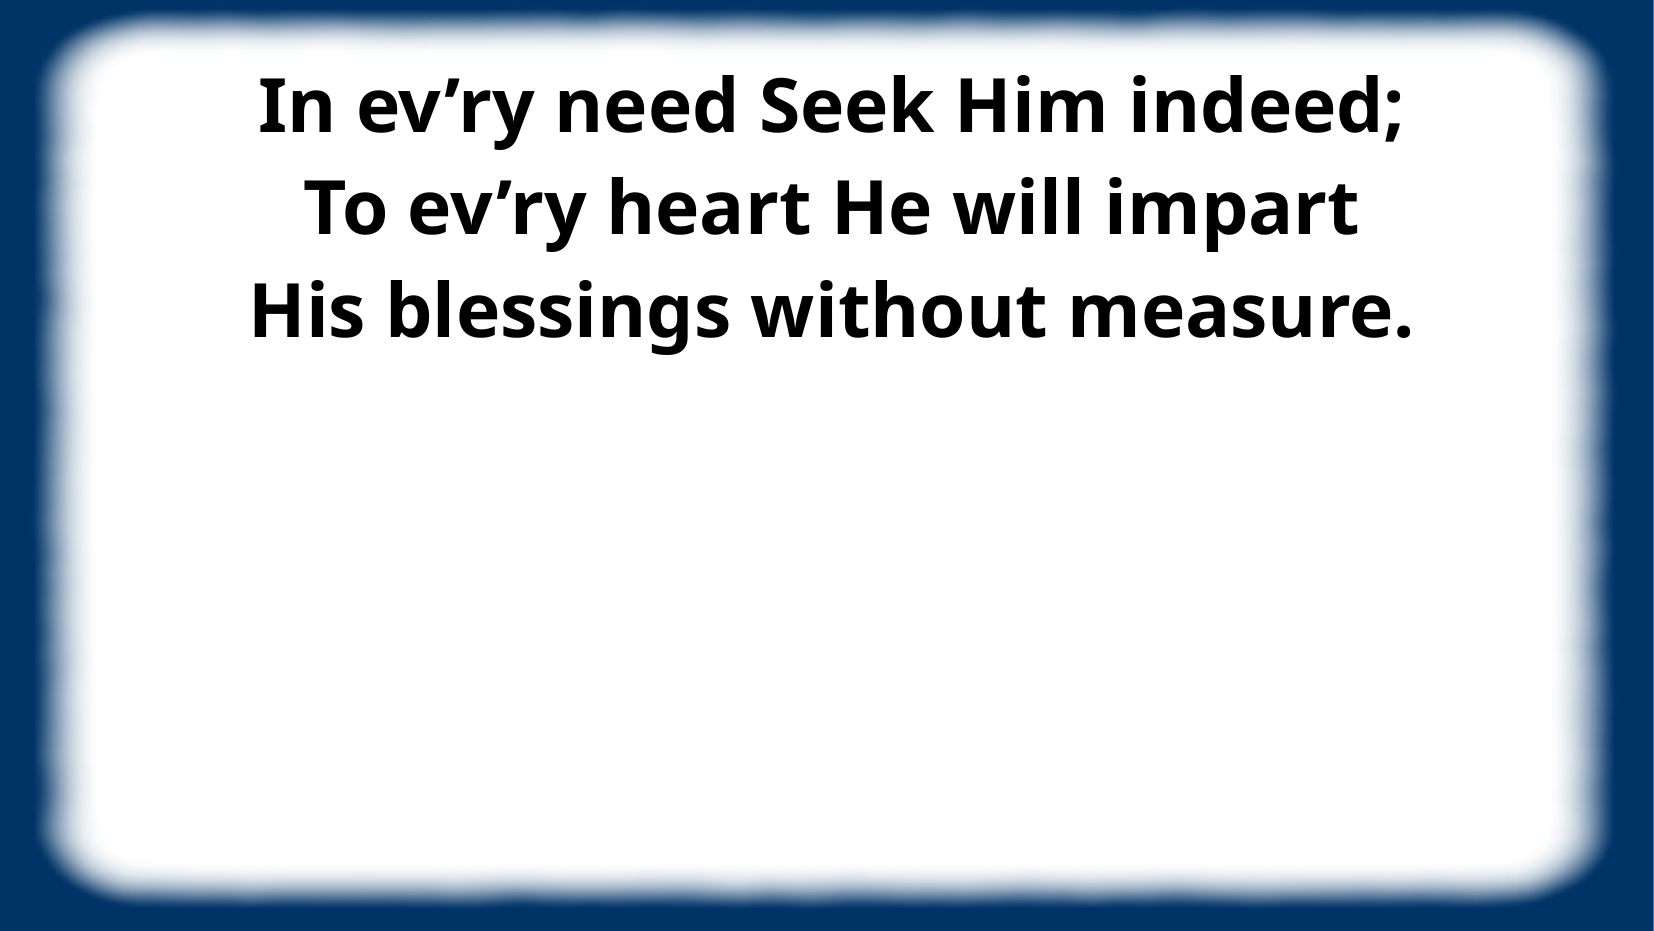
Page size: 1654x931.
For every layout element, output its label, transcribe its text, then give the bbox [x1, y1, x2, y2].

text_box In ev’ry need Seek Him indeed; To ev’ry heart He will impart His blessings without measure. [75, 45, 1591, 360]
picture [0, 0, 1654, 931]
